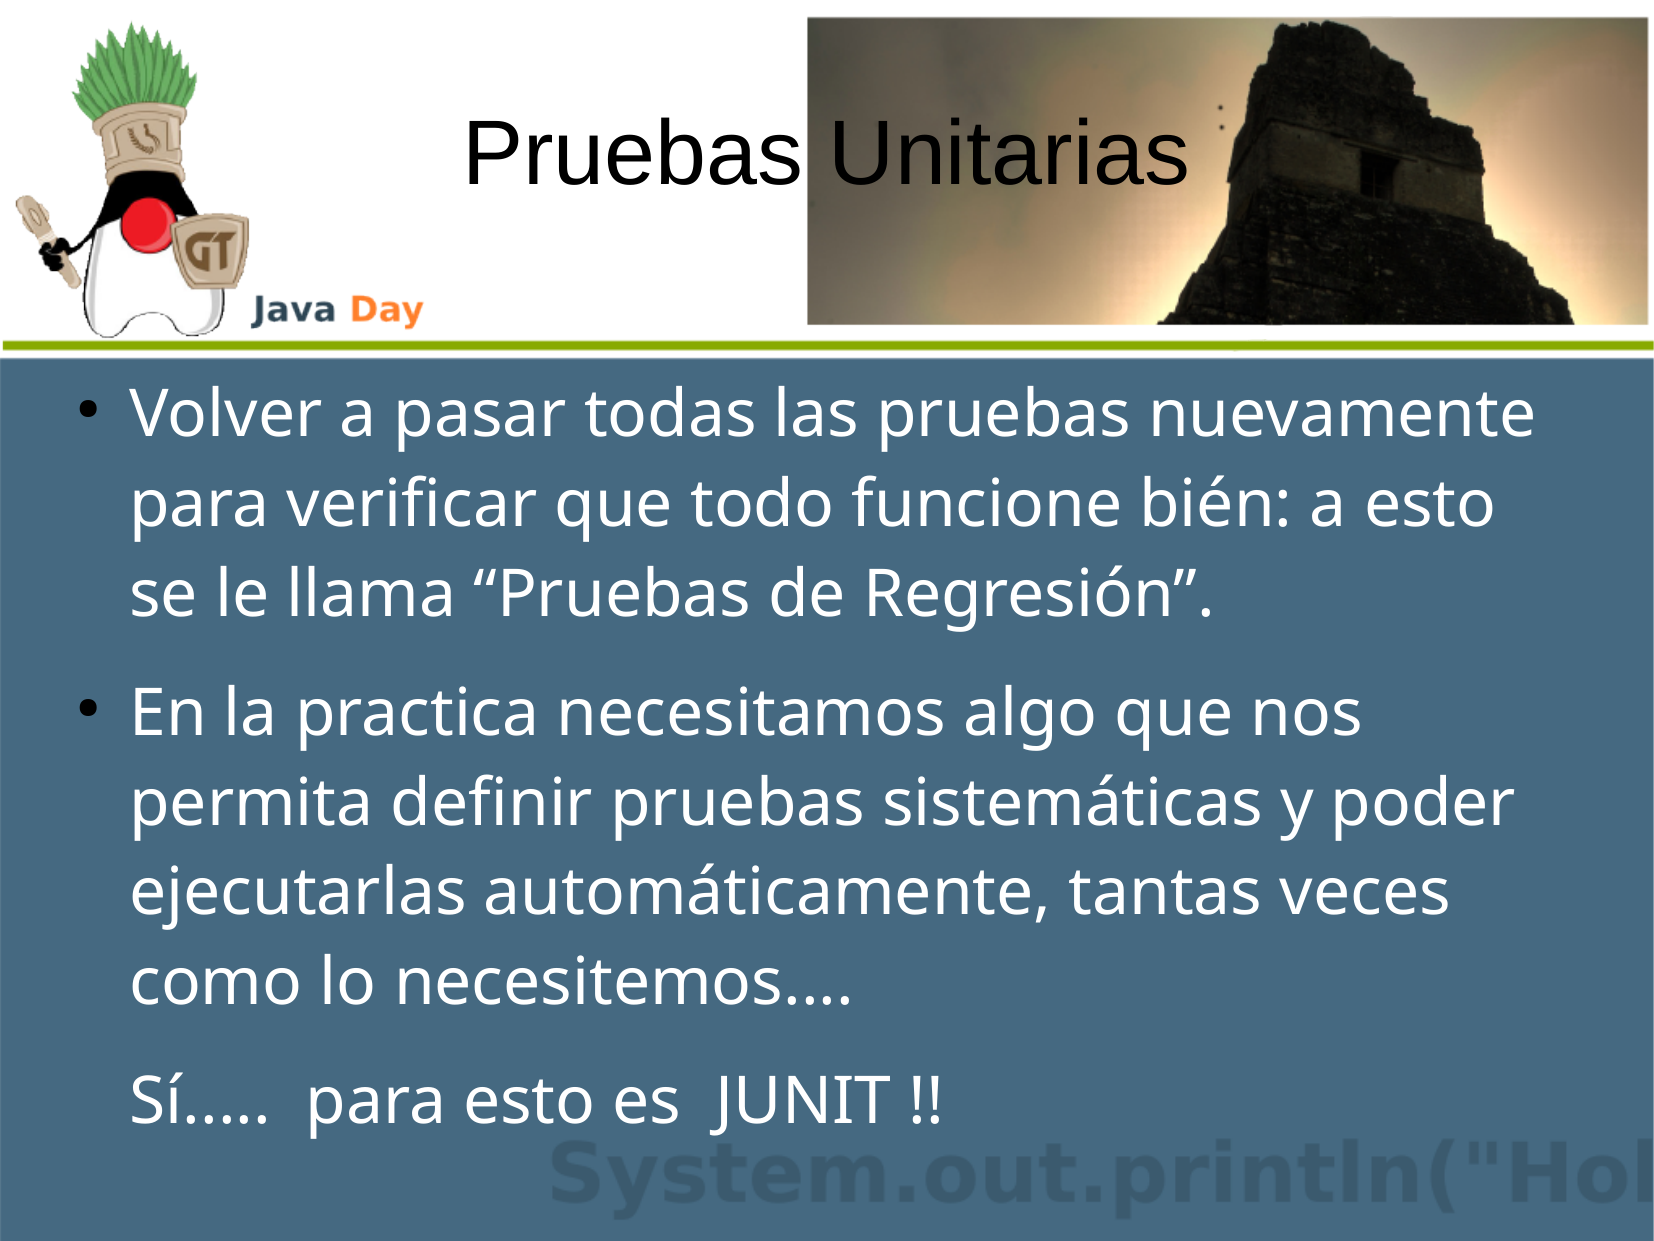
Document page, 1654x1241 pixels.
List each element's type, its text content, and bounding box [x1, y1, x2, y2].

picture [0, 0, 1654, 1241]
title Pruebas Unitarias [82, 49, 1571, 257]
list Volver a pasar todas las pruebas nuevamente para verificar que todo funcione bién: a esto se le llama “Pruebas de Regresión”. En la practica necesitamos algo que nos permita definir pruebas sistemáticas y poder ejecutarlas automáticamente, tantas veces como lo necesitemos.... Sí..... para esto es JUNIT !! [59, 366, 1548, 1185]
